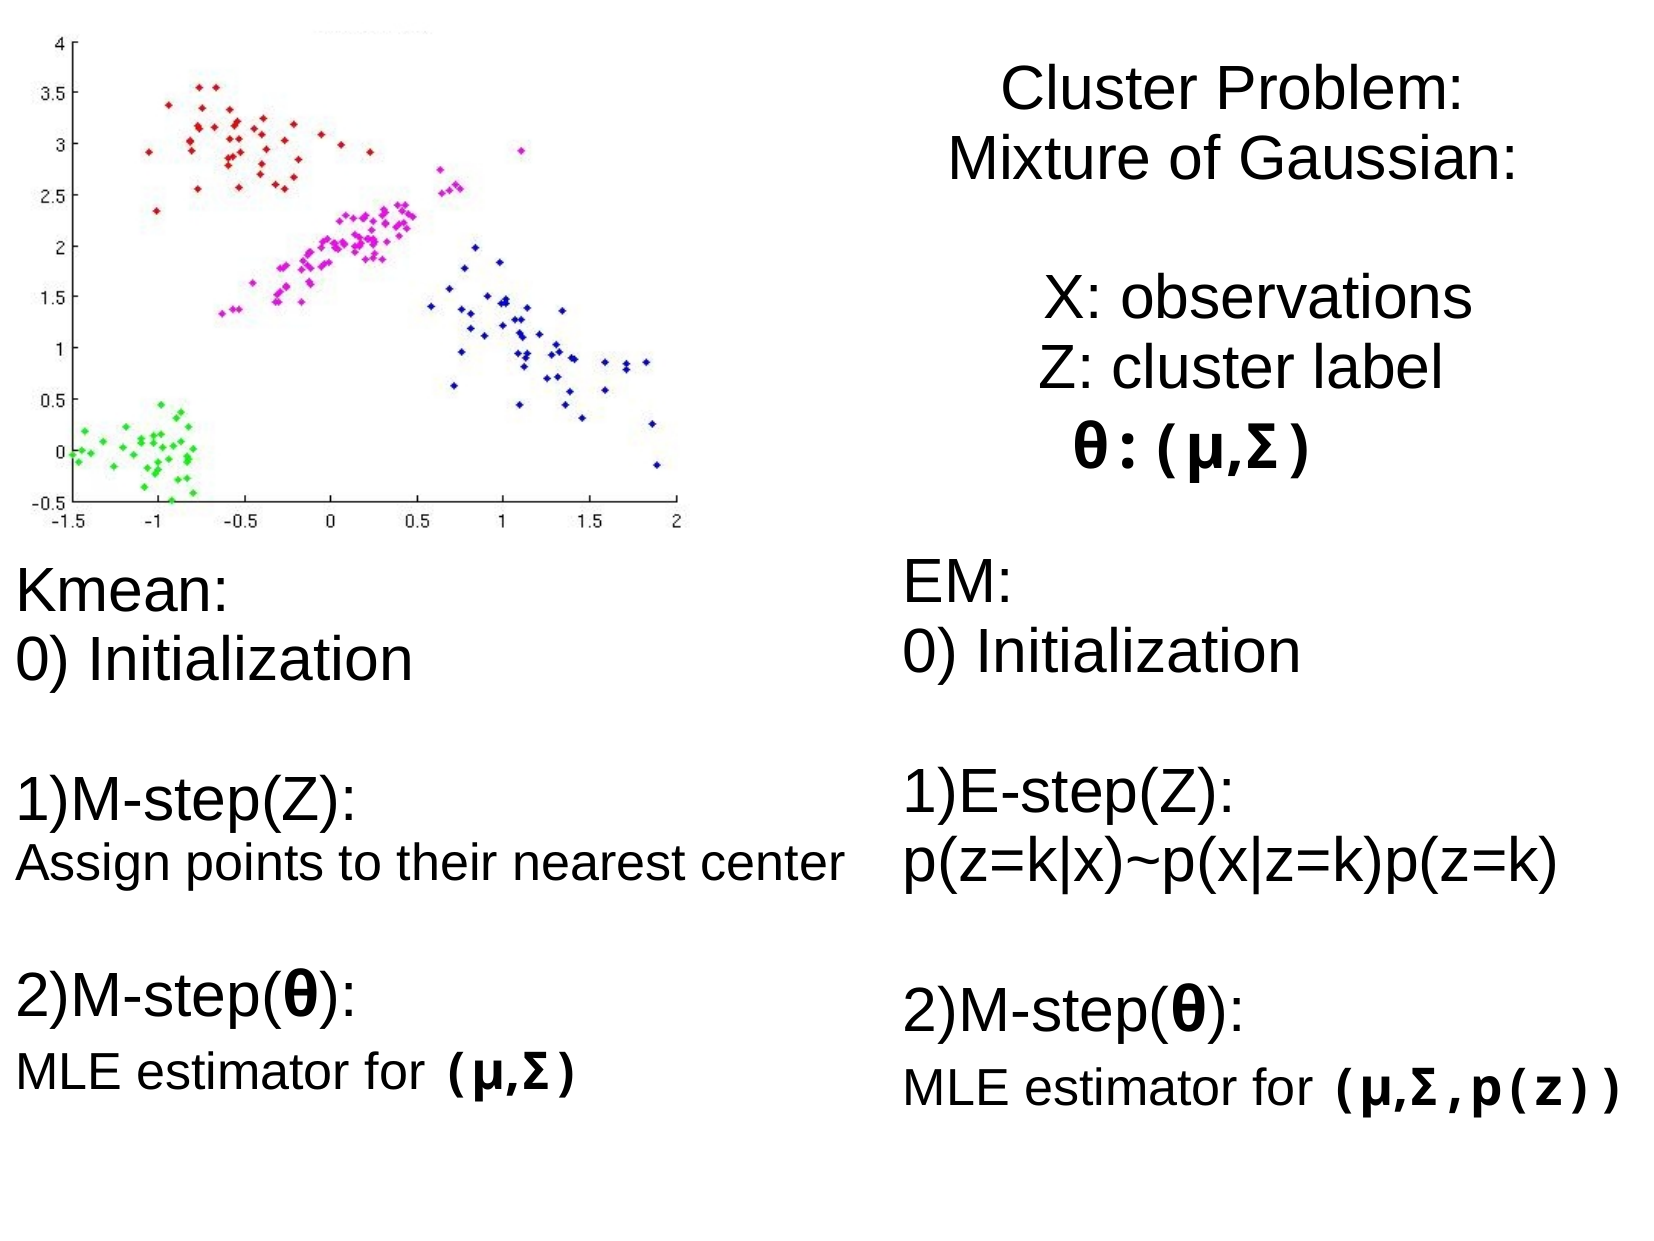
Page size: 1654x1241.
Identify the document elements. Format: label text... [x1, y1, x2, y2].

text_box EM: 0) Initialization 1)E-step(Z): p(z=k|x)~p(x|z=k)p(z=k) 2)M-step(θ): MLE estimator for (μ,Σ,p(z)) [888, 538, 1654, 1241]
picture [0, 0, 751, 547]
text_box Cluster Problem: Mixture of Gaussian: X: observations Z: cluster label θ:(μ,Σ) [812, 45, 1654, 646]
text_box Kmean: 0) Initialization 1)M-step(Z): Assign points to their nearest center 2)M-step(θ): MLE estimator for (μ,Σ) [0, 547, 888, 1223]
